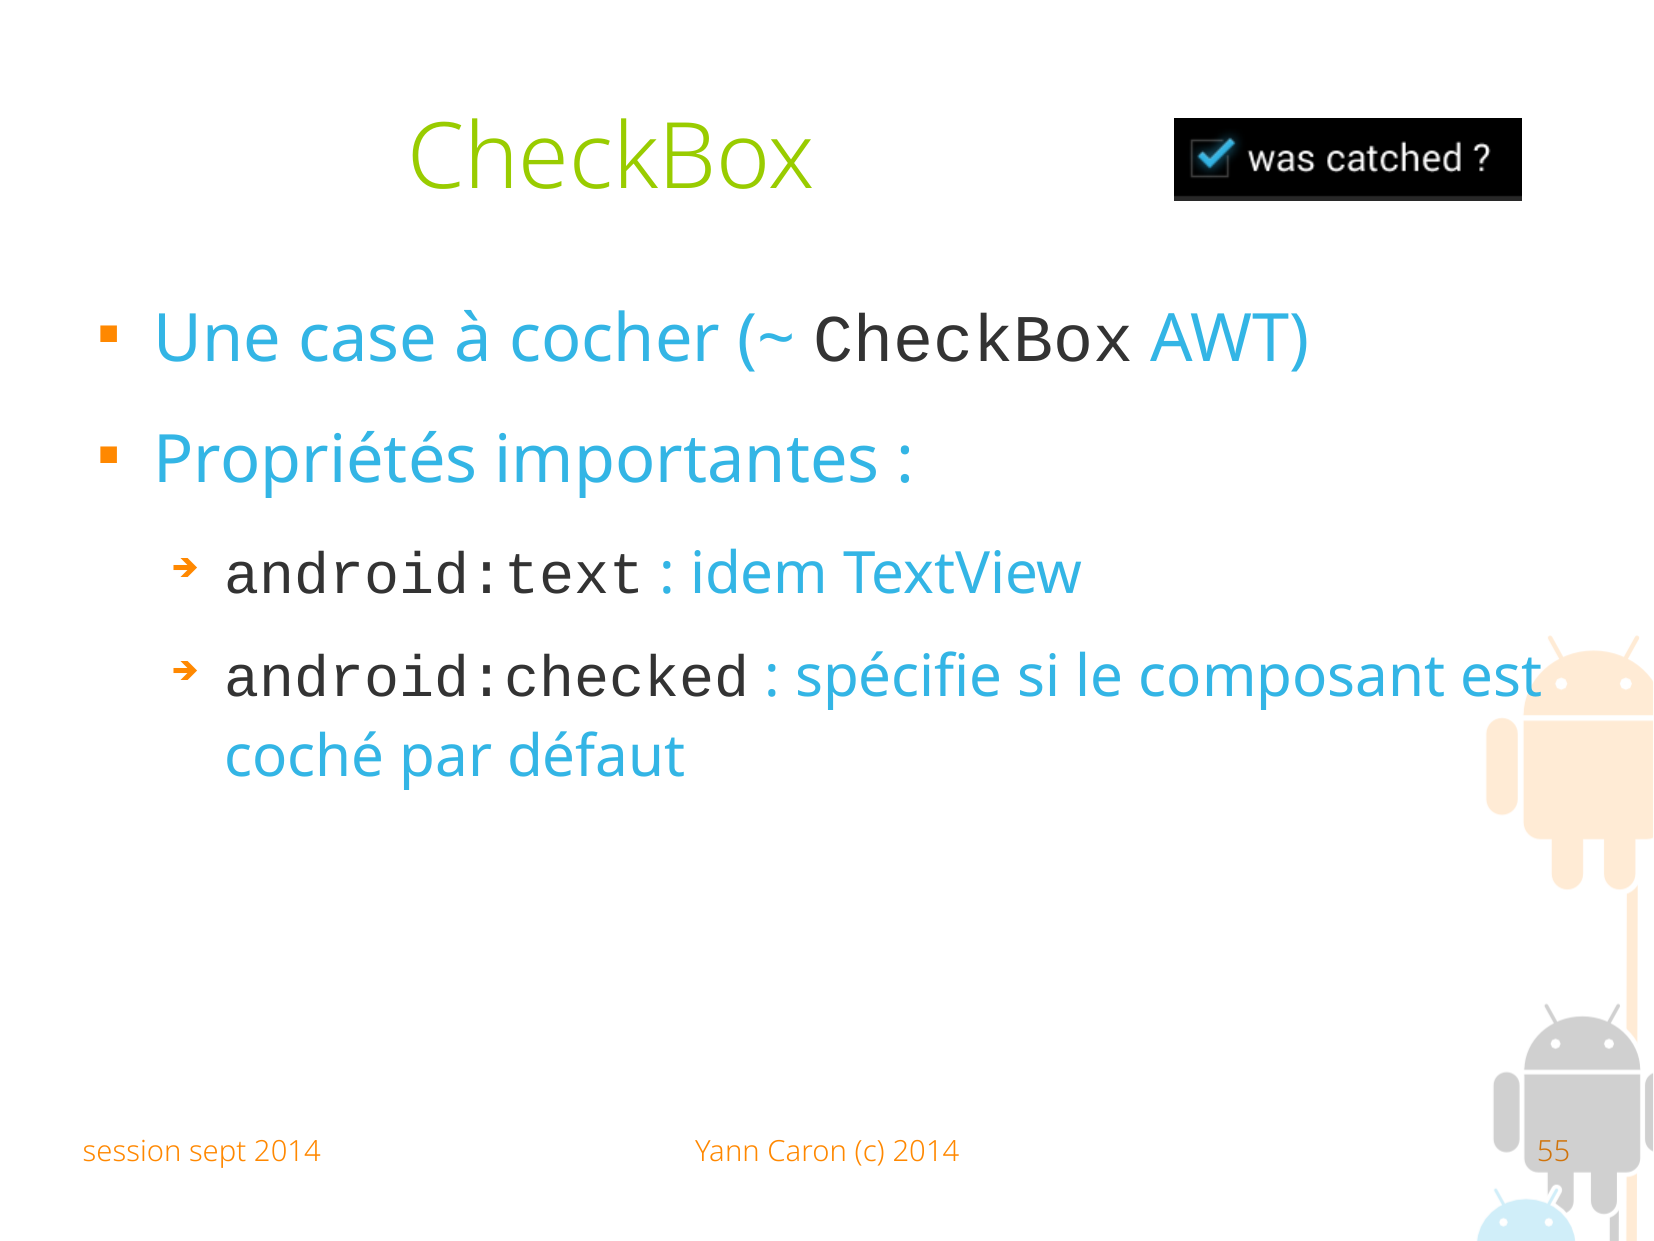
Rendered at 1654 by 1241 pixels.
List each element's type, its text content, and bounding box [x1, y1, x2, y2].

title CheckBox [82, 49, 1141, 257]
picture [240, 423, 1654, 1241]
list Une case à cocher (~ CheckBox AWT) Propriétés importantes : android:text : idem TextView android:checked : spécifie si le composant est coché par défaut [82, 290, 1571, 1010]
picture [1174, 118, 1522, 201]
